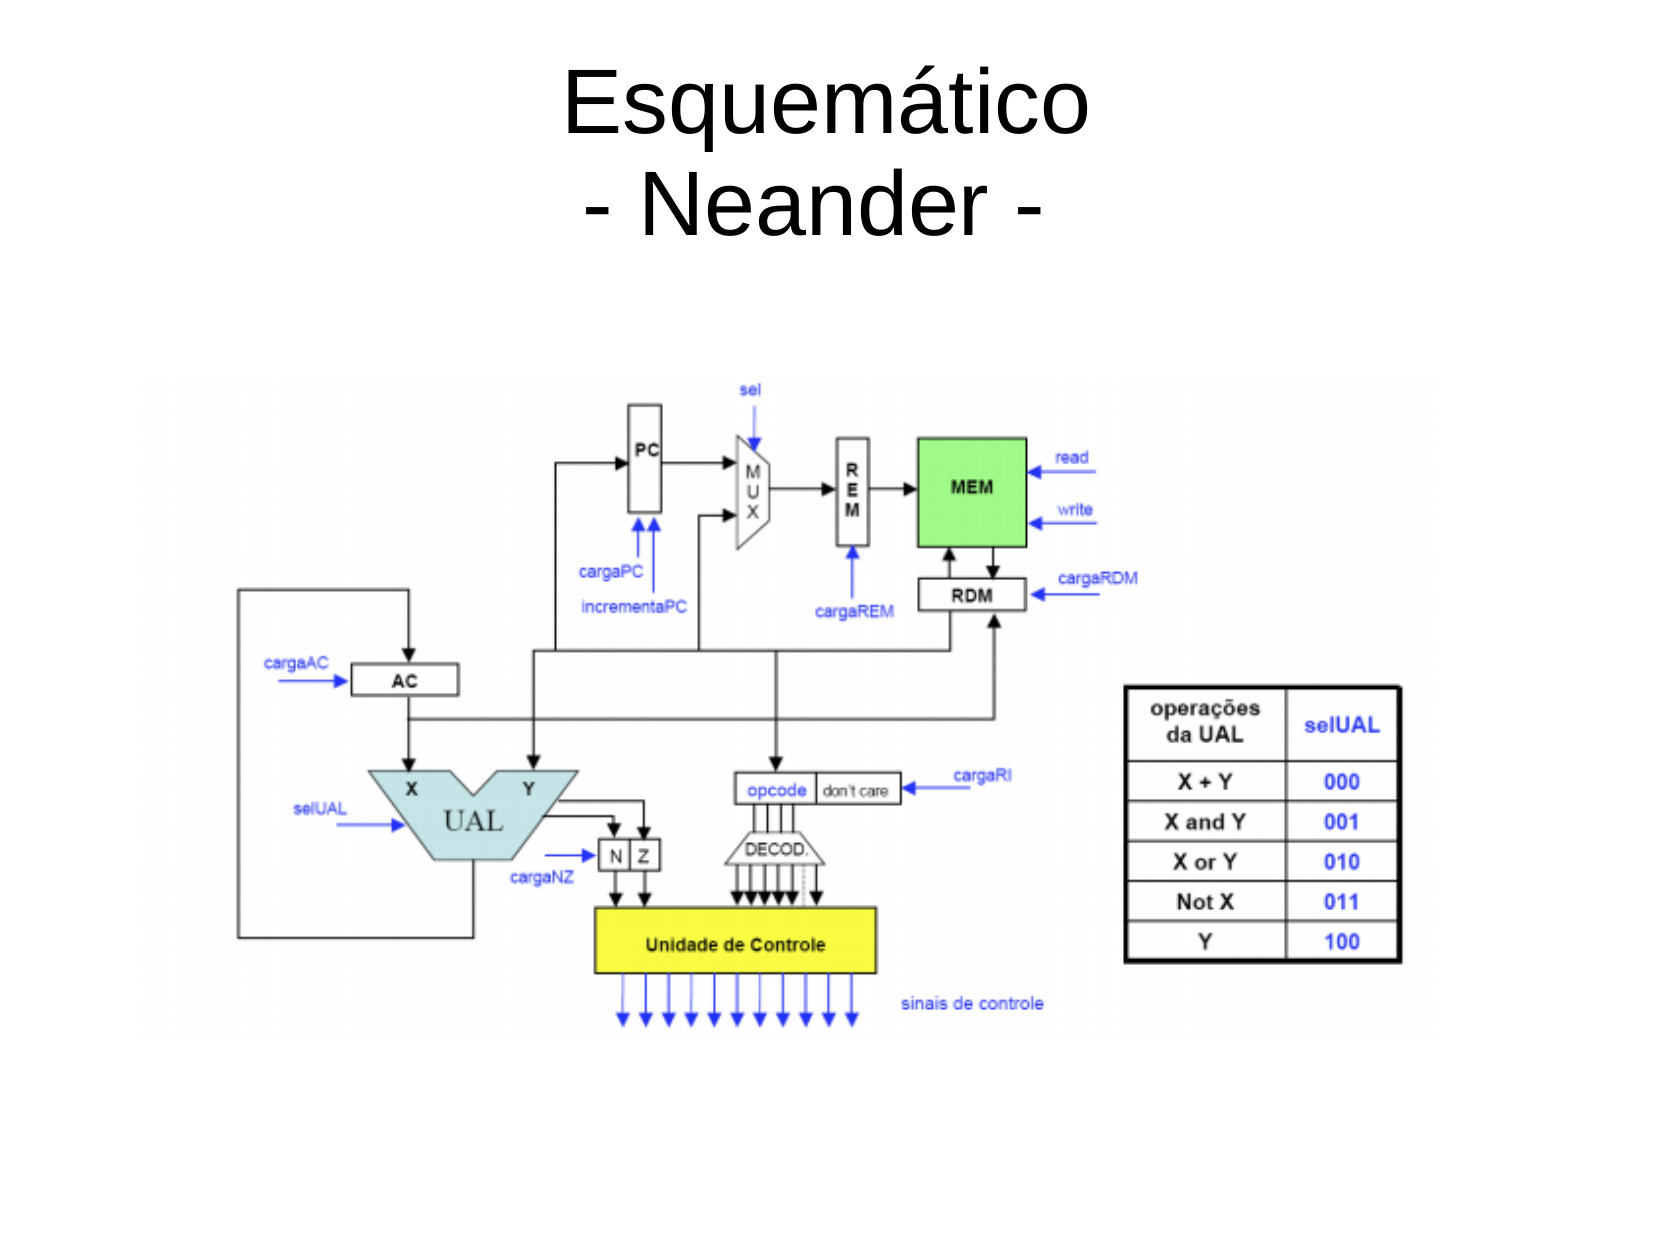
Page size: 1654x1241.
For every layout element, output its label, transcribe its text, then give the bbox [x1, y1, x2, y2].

title Esquemático - Neander - [82, 49, 1571, 257]
picture [141, 366, 1491, 1065]
